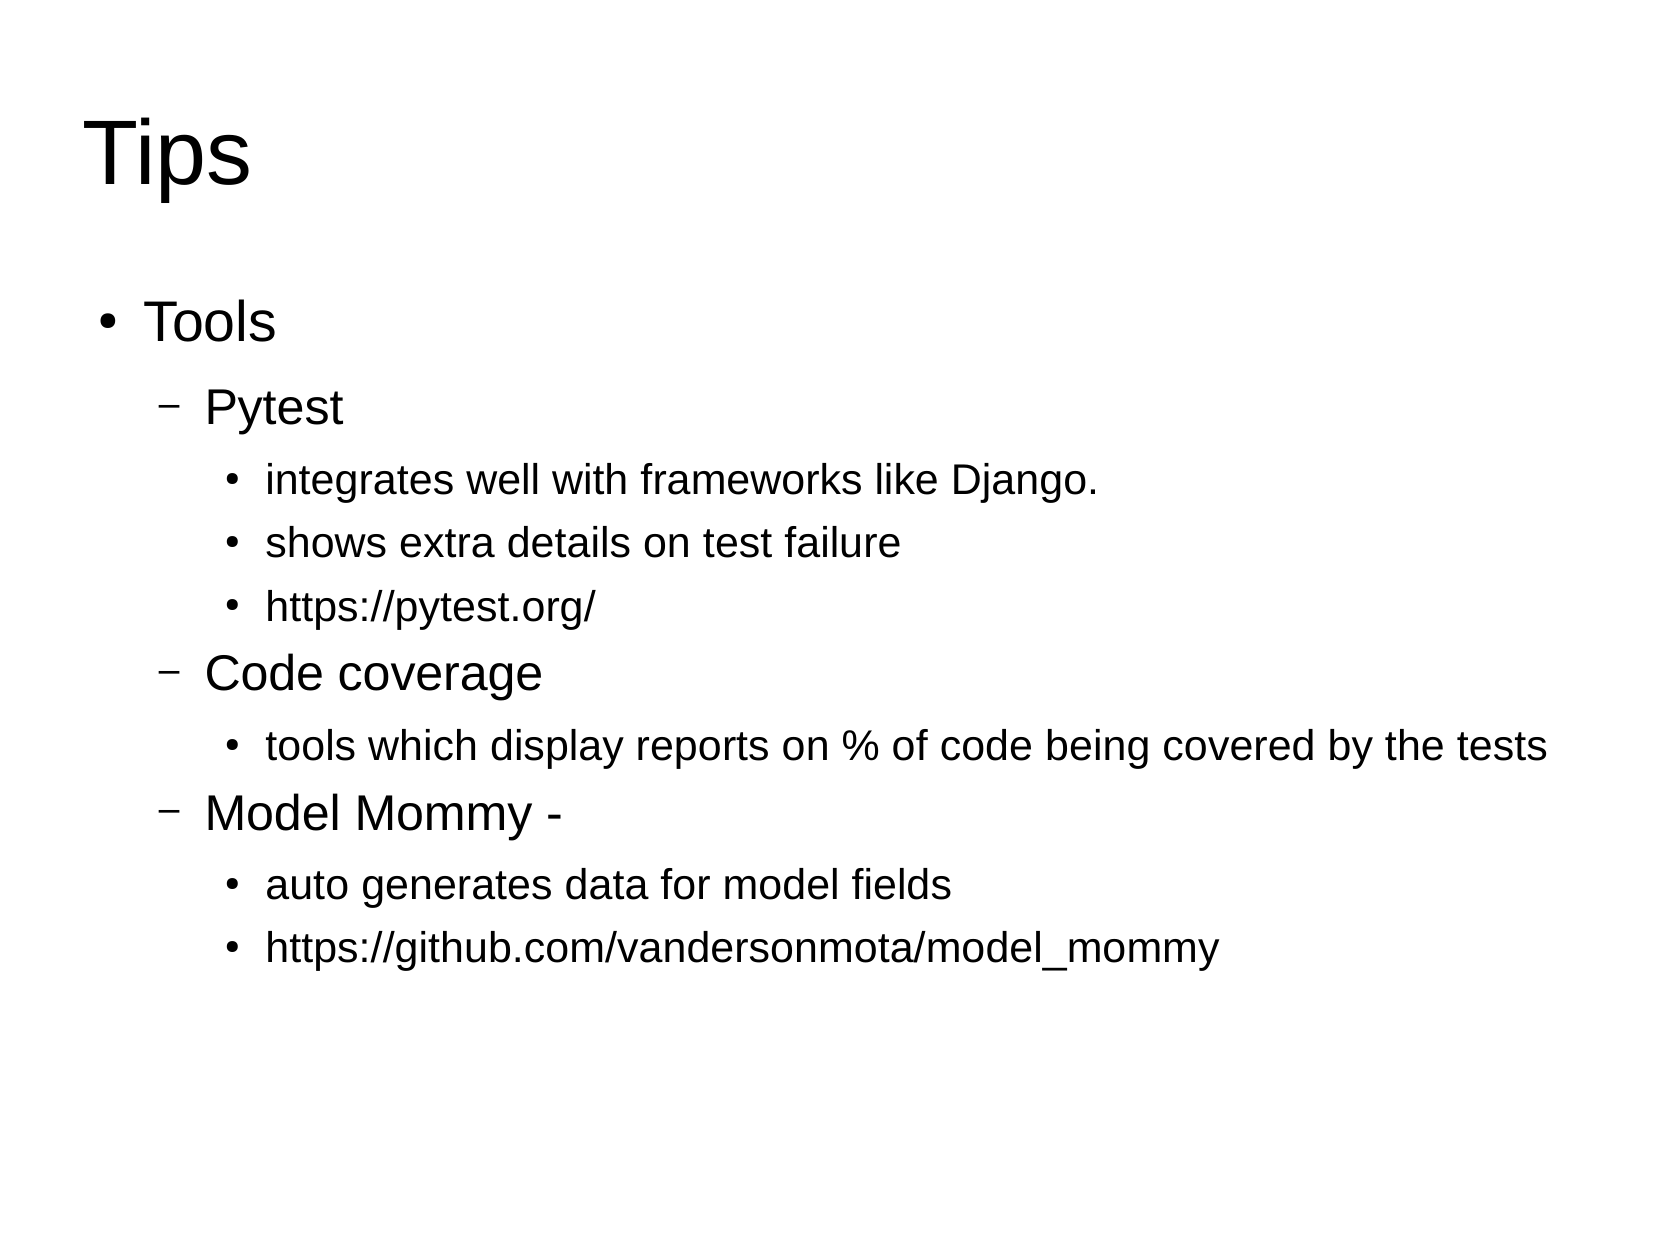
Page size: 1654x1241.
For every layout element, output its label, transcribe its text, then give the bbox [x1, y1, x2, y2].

list Tools Pytest integrates well with frameworks like Django. shows extra details on test failure https://pytest.org/ Code coverage tools which display reports on % of code being covered by the tests Model Mommy - auto generates data for model fields https://github.com/vandersonmota/model_mommy [82, 290, 1571, 1010]
title Tips [82, 49, 1571, 257]
